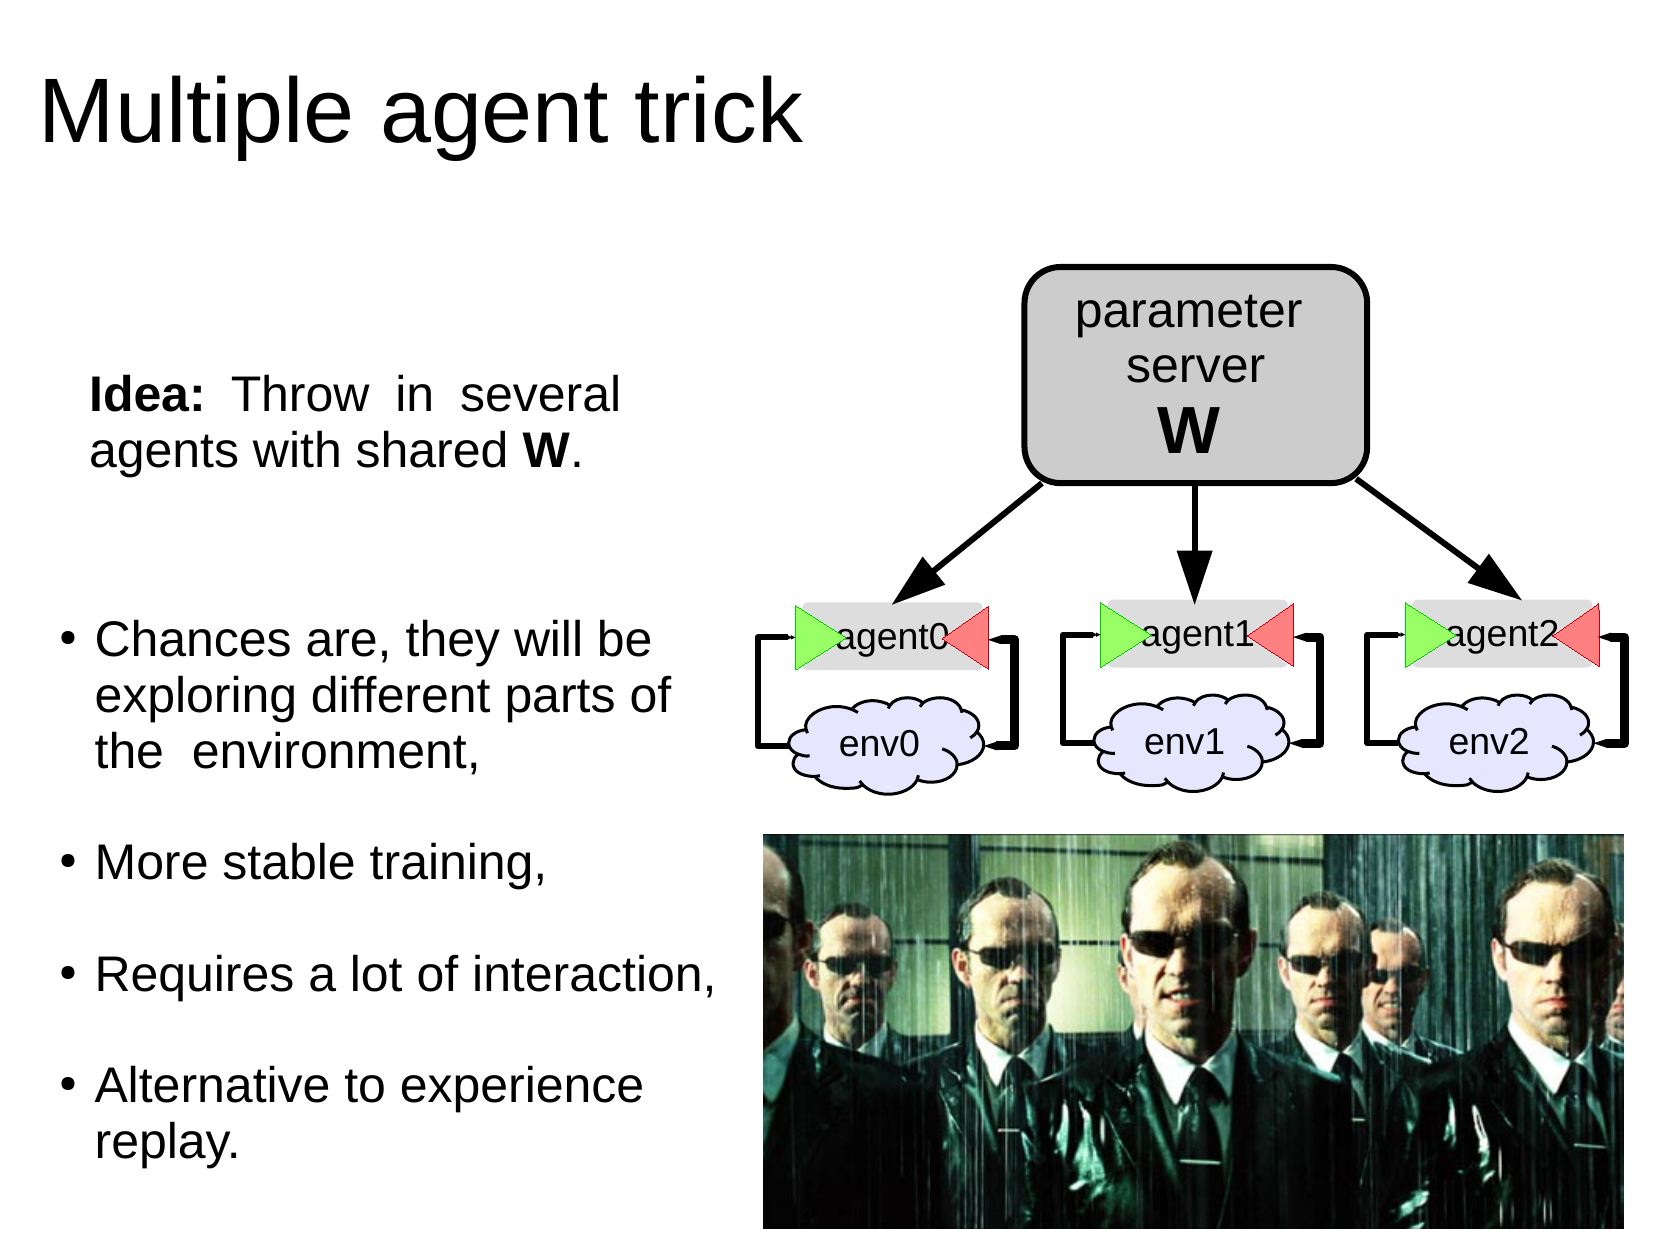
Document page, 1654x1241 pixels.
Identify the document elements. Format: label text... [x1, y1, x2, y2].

text_box [1552, 603, 1600, 667]
text_box agent2 [1403, 590, 1602, 677]
text_box Idea: Throw in several agents with shared W. [30, 349, 646, 496]
text_box [1405, 602, 1457, 668]
text_box agent1 [1098, 590, 1297, 677]
text_box [795, 605, 847, 670]
text_box [1247, 603, 1294, 667]
text_box agent0 [933, 626, 944, 647]
text_box parameter server W [1024, 266, 1368, 484]
picture [763, 834, 1624, 1229]
text_box env2 [1398, 695, 1594, 792]
text_box Multiple agent trick [15, 42, 841, 286]
text_box Chances are, they will be exploring different parts of the environment, More stable training, Requires a lot of interaction, Alternative to experience replay. [0, 539, 764, 1192]
text_box [942, 606, 989, 670]
text_box agent0 [793, 593, 992, 680]
text_box env0 [788, 697, 984, 795]
text_box [1100, 602, 1152, 668]
text_box env1 [1093, 695, 1289, 792]
